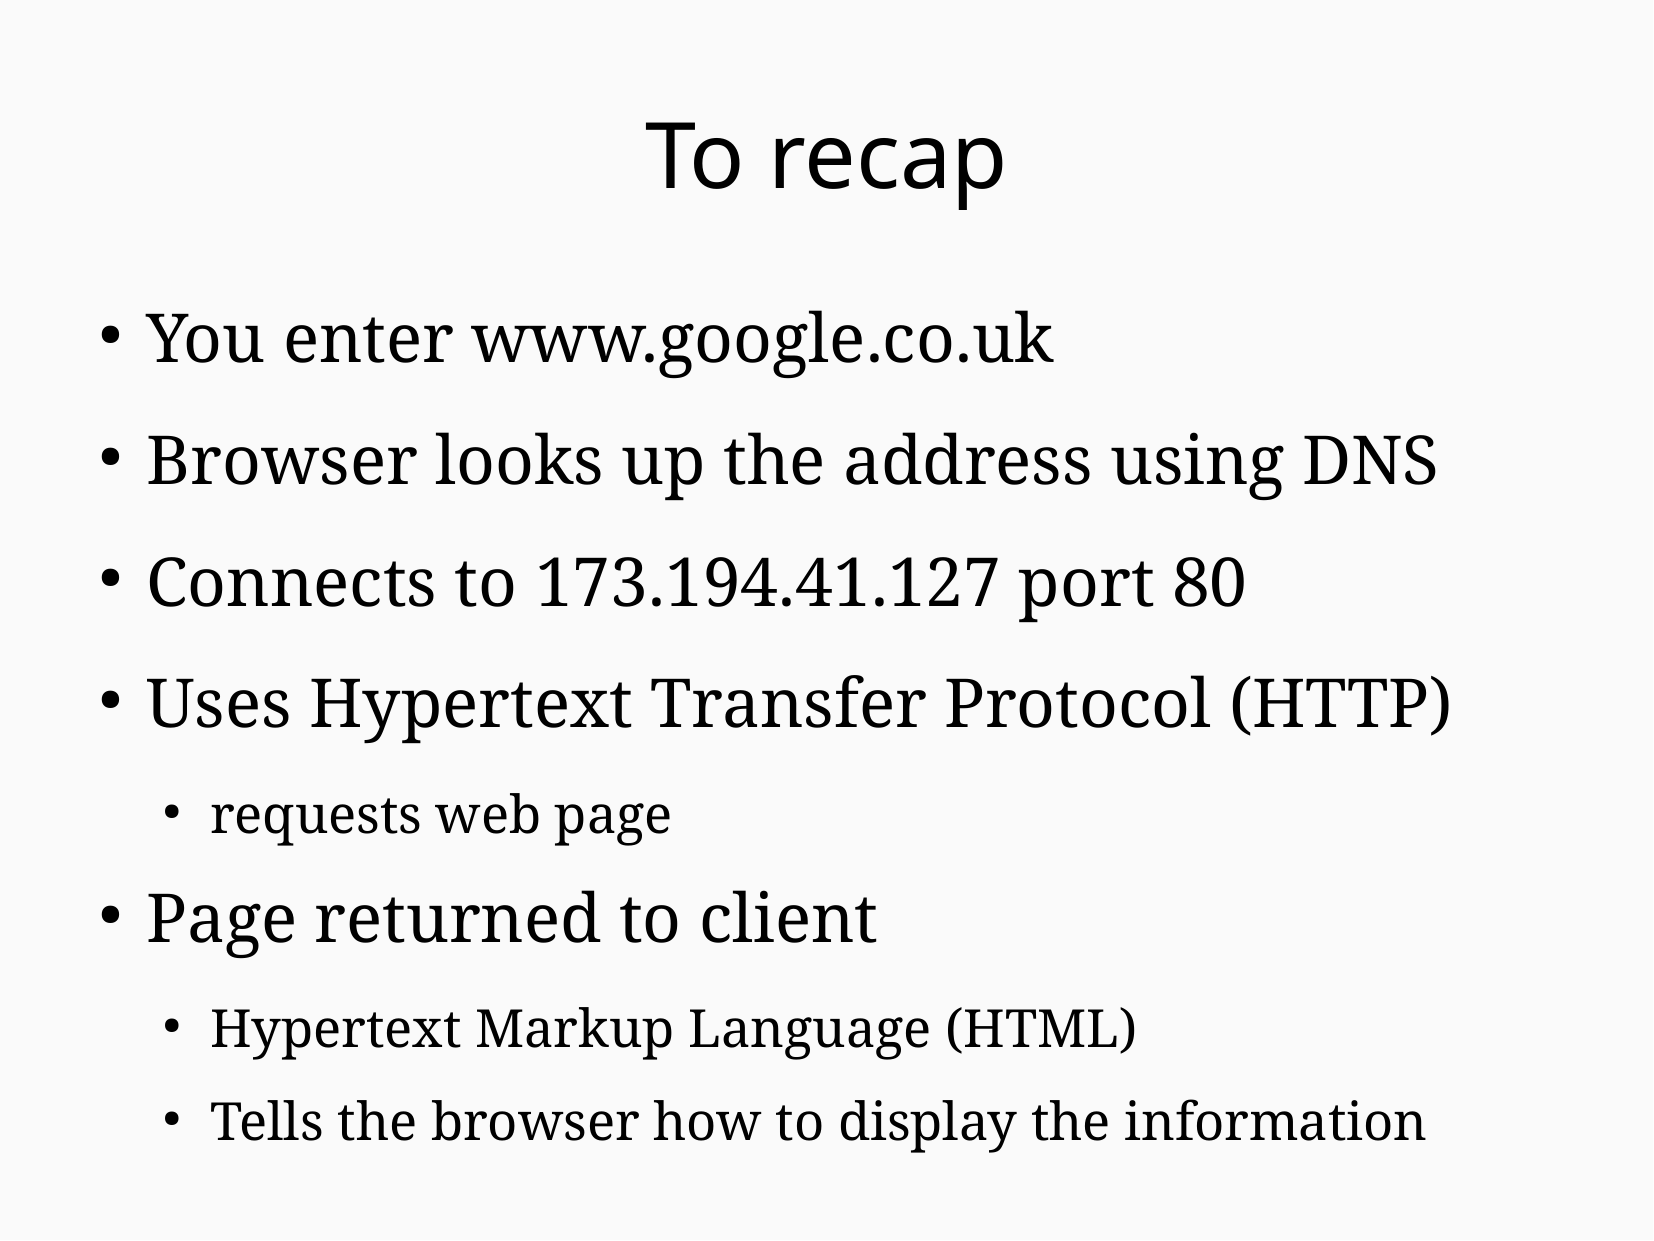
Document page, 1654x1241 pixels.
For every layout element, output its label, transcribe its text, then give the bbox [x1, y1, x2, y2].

title To recap [82, 49, 1571, 257]
list You enter www.google.co.uk Browser looks up the address using DNS Connects to 173.194.41.127 port 80 Uses Hypertext Transfer Protocol (HTTP) requests web page Page returned to client Hypertext Markup Language (HTML) Tells the browser how to display the information [82, 290, 1571, 1170]
